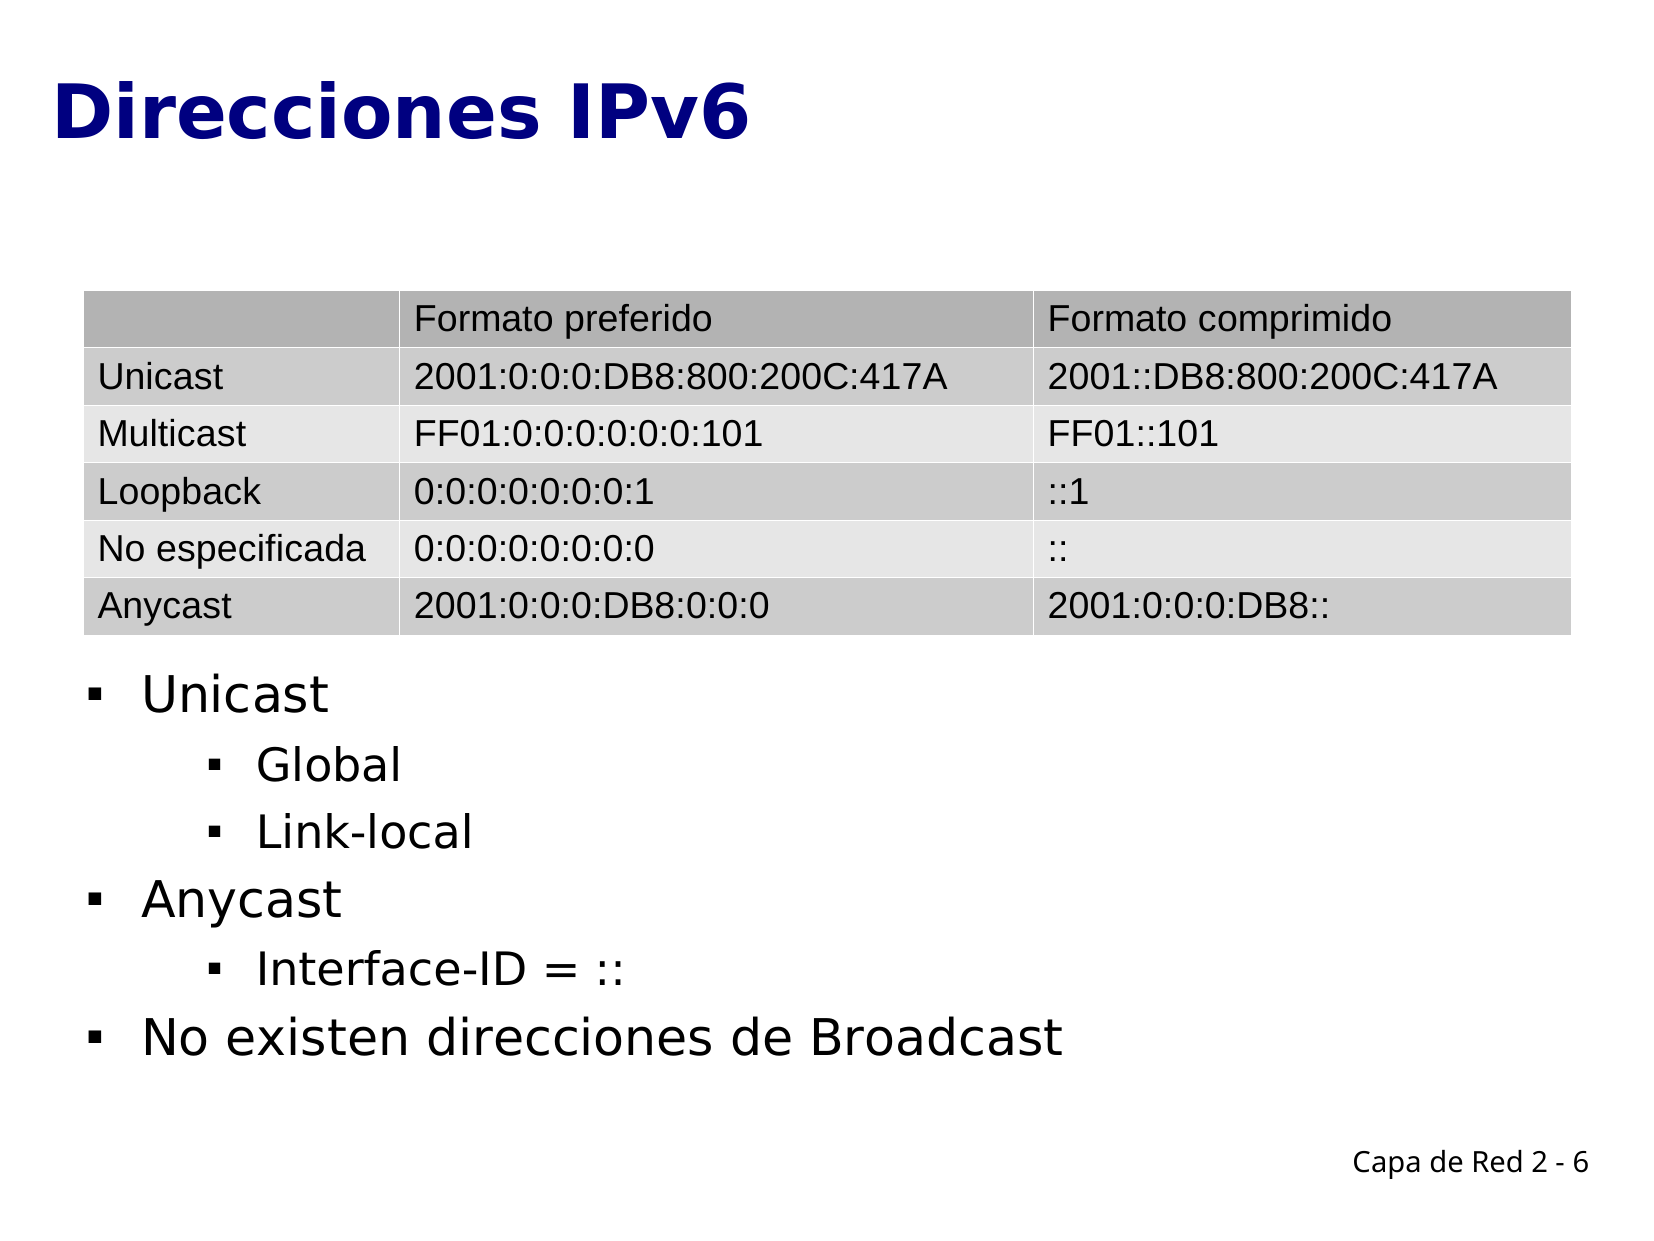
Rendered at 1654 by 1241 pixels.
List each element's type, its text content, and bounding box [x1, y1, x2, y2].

table_cell 0:0:0:0:0:0:0:0 [400, 521, 1033, 577]
list Unicast Global Link-local Anycast Interface-ID = :: No existen direcciones de Broadcast [82, 665, 1571, 1114]
table_cell 0:0:0:0:0:0:0:1 [400, 463, 1033, 520]
table_cell 2001:0:0:0:DB8:: [1034, 578, 1571, 635]
table_header Formato preferido [400, 291, 1033, 347]
title Direcciones IPv6 [51, 1, 1654, 225]
table_header Formato comprimido [1034, 291, 1571, 347]
table_cell Multicast [84, 406, 399, 462]
table_cell :: [1034, 521, 1571, 577]
table_cell Unicast [84, 348, 399, 405]
table_cell Anycast [84, 578, 399, 635]
table_cell 2001:0:0:0:DB8:0:0:0 [400, 578, 1033, 635]
table_cell FF01:0:0:0:0:0:0:101 [400, 406, 1033, 462]
table_cell 2001::DB8:800:200C:417A [1034, 348, 1571, 405]
table_cell ::1 [1034, 463, 1571, 520]
table_header [84, 291, 399, 347]
table_cell No especificada [84, 521, 399, 577]
table_cell Loopback [84, 463, 399, 520]
table_cell 2001:0:0:0:DB8:800:200C:417A [400, 348, 1033, 405]
table_cell FF01::101 [1034, 406, 1571, 462]
